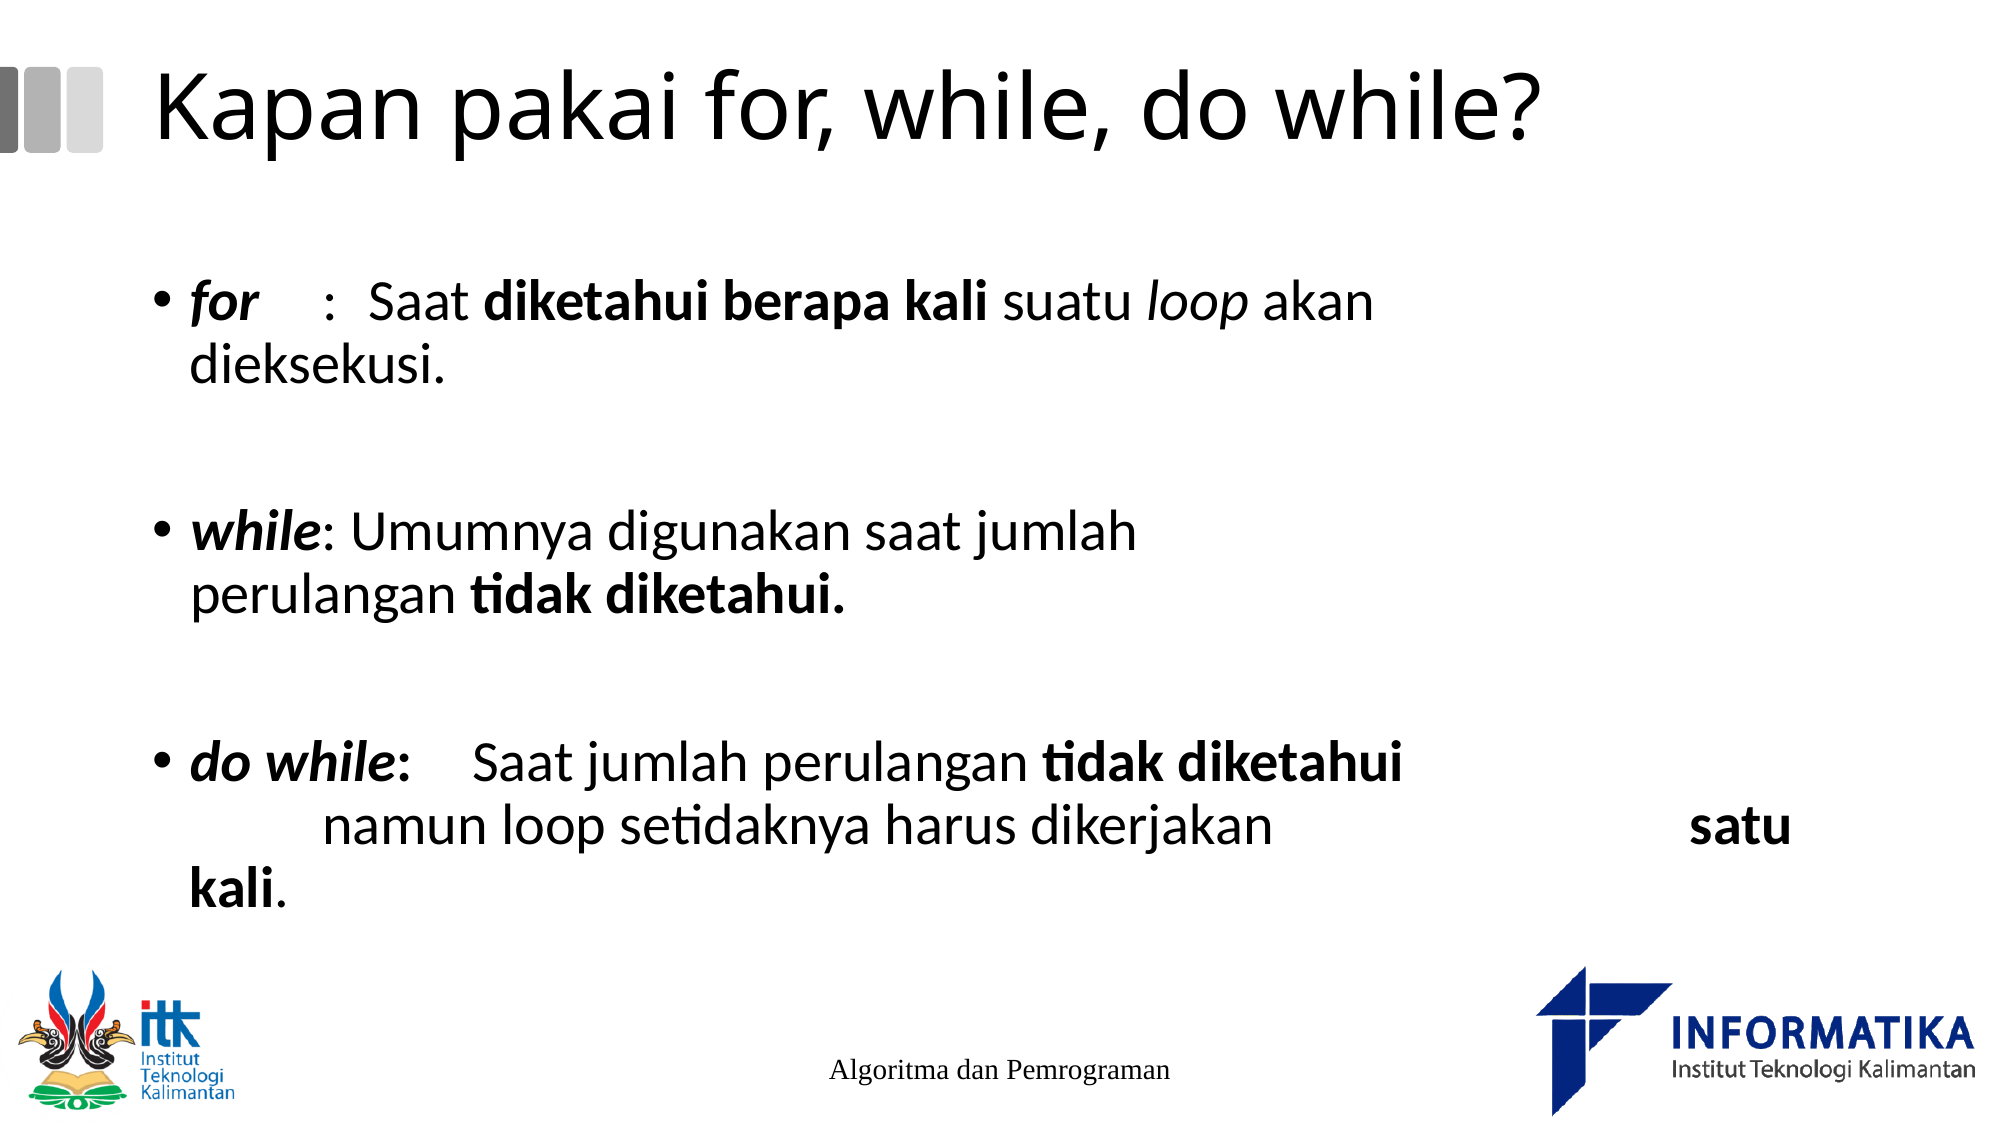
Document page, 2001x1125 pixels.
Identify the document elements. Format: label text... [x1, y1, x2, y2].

title Kapan pakai for, while, do while? [137, 1, 1863, 219]
picture [0, 935, 253, 1125]
list for : Saat diketahui berapa kali suatu loop akan dieksekusi. while: Umumnya digunakan saat jumlah perulangan tidak diketahui. do while: Saat jumlah perulangan tidak diketahui namun loop setidaknya harus dikerjakan satu kali. [137, 262, 1863, 977]
picture [1534, 965, 1976, 1118]
